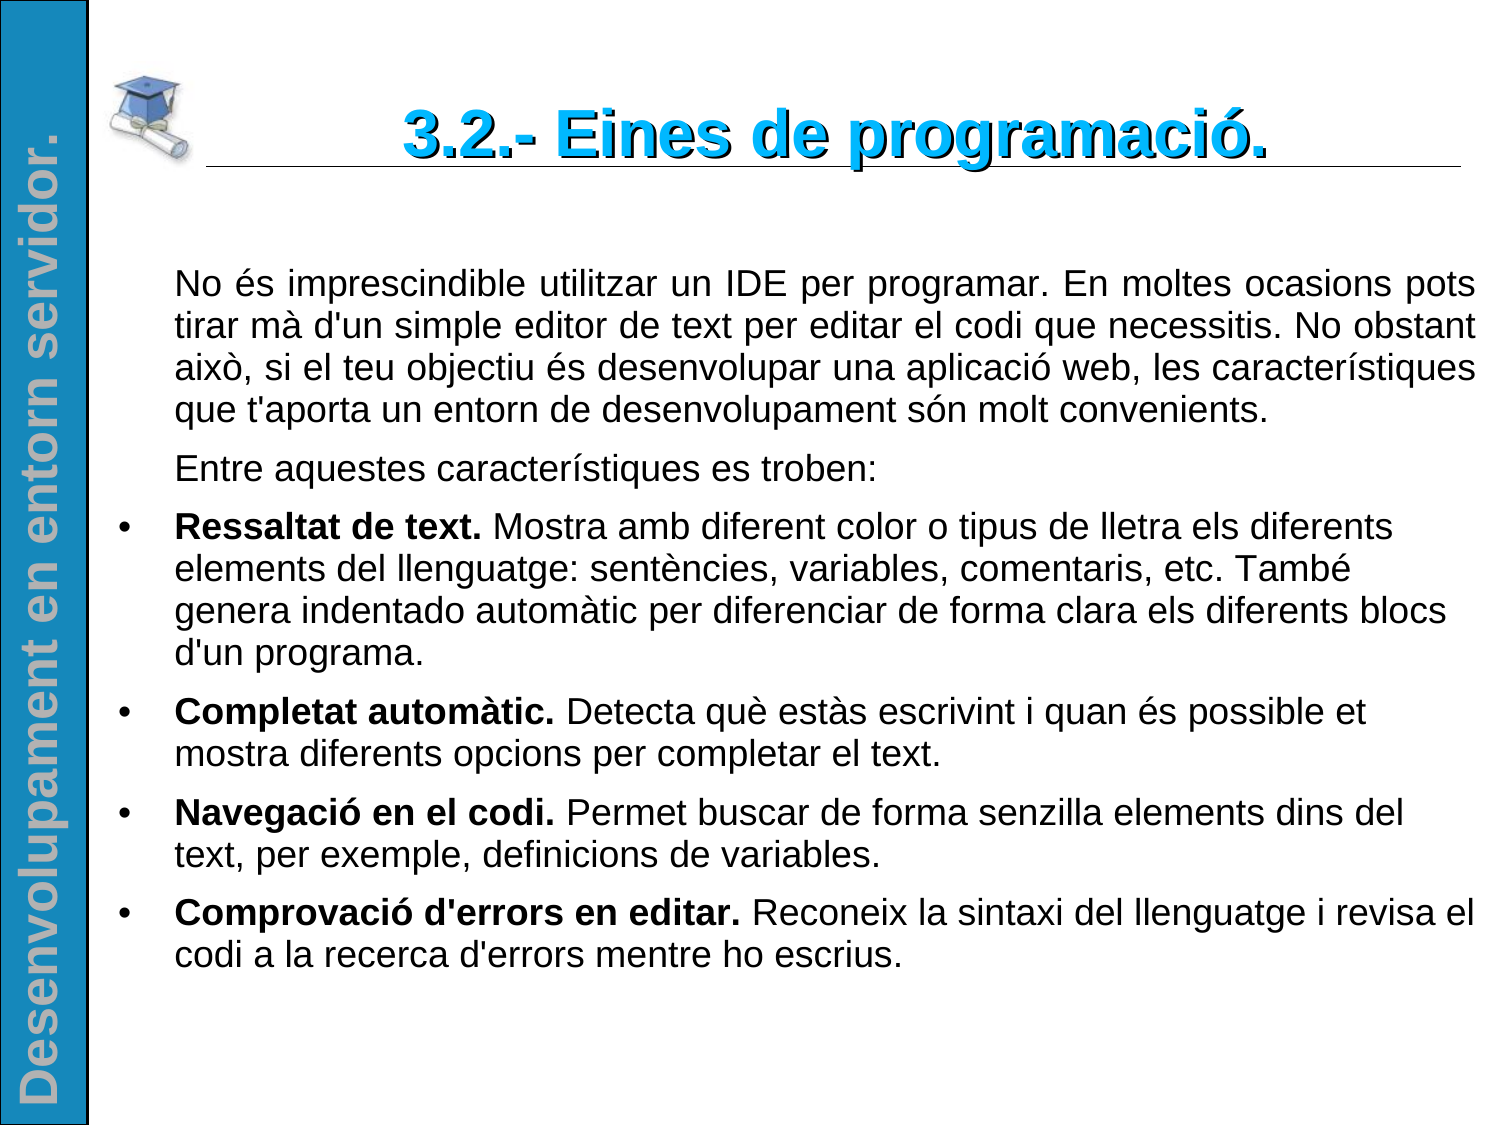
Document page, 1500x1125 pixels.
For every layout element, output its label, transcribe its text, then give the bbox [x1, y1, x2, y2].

picture [93, 61, 206, 174]
list No és imprescindible utilitzar un IDE per programar. En moltes ocasions pots tirar mà d'un simple editor de text per editar el codi que necessitis. No obstant això, si el teu objectiu és desenvolupar una aplicació web, les característiques que t'aporta un entorn de desenvolupament són molt convenients. Entre aquestes característiques es troben: Ressaltat de text. Mostra amb diferent color o tipus de lletra els diferents elements del llenguatge: sentències, variables, comentaris, etc. També genera indentado automàtic per diferenciar de forma clara els diferents blocs d'un programa. Completat automàtic. Detecta què estàs escrivint i quan és possible et mostra diferents opcions per completar el text. Navegació en el codi. Permet buscar de forma senzilla elements dins del text, per exemple, definicions de variables. Comprovació d'errors en editar. Reconeix la sintaxi del llenguatge i revisa el codi a la recerca d'errors mentre ho escrius. [118, 262, 1477, 1006]
title 3.2.- Eines de programació. [206, 88, 1447, 178]
